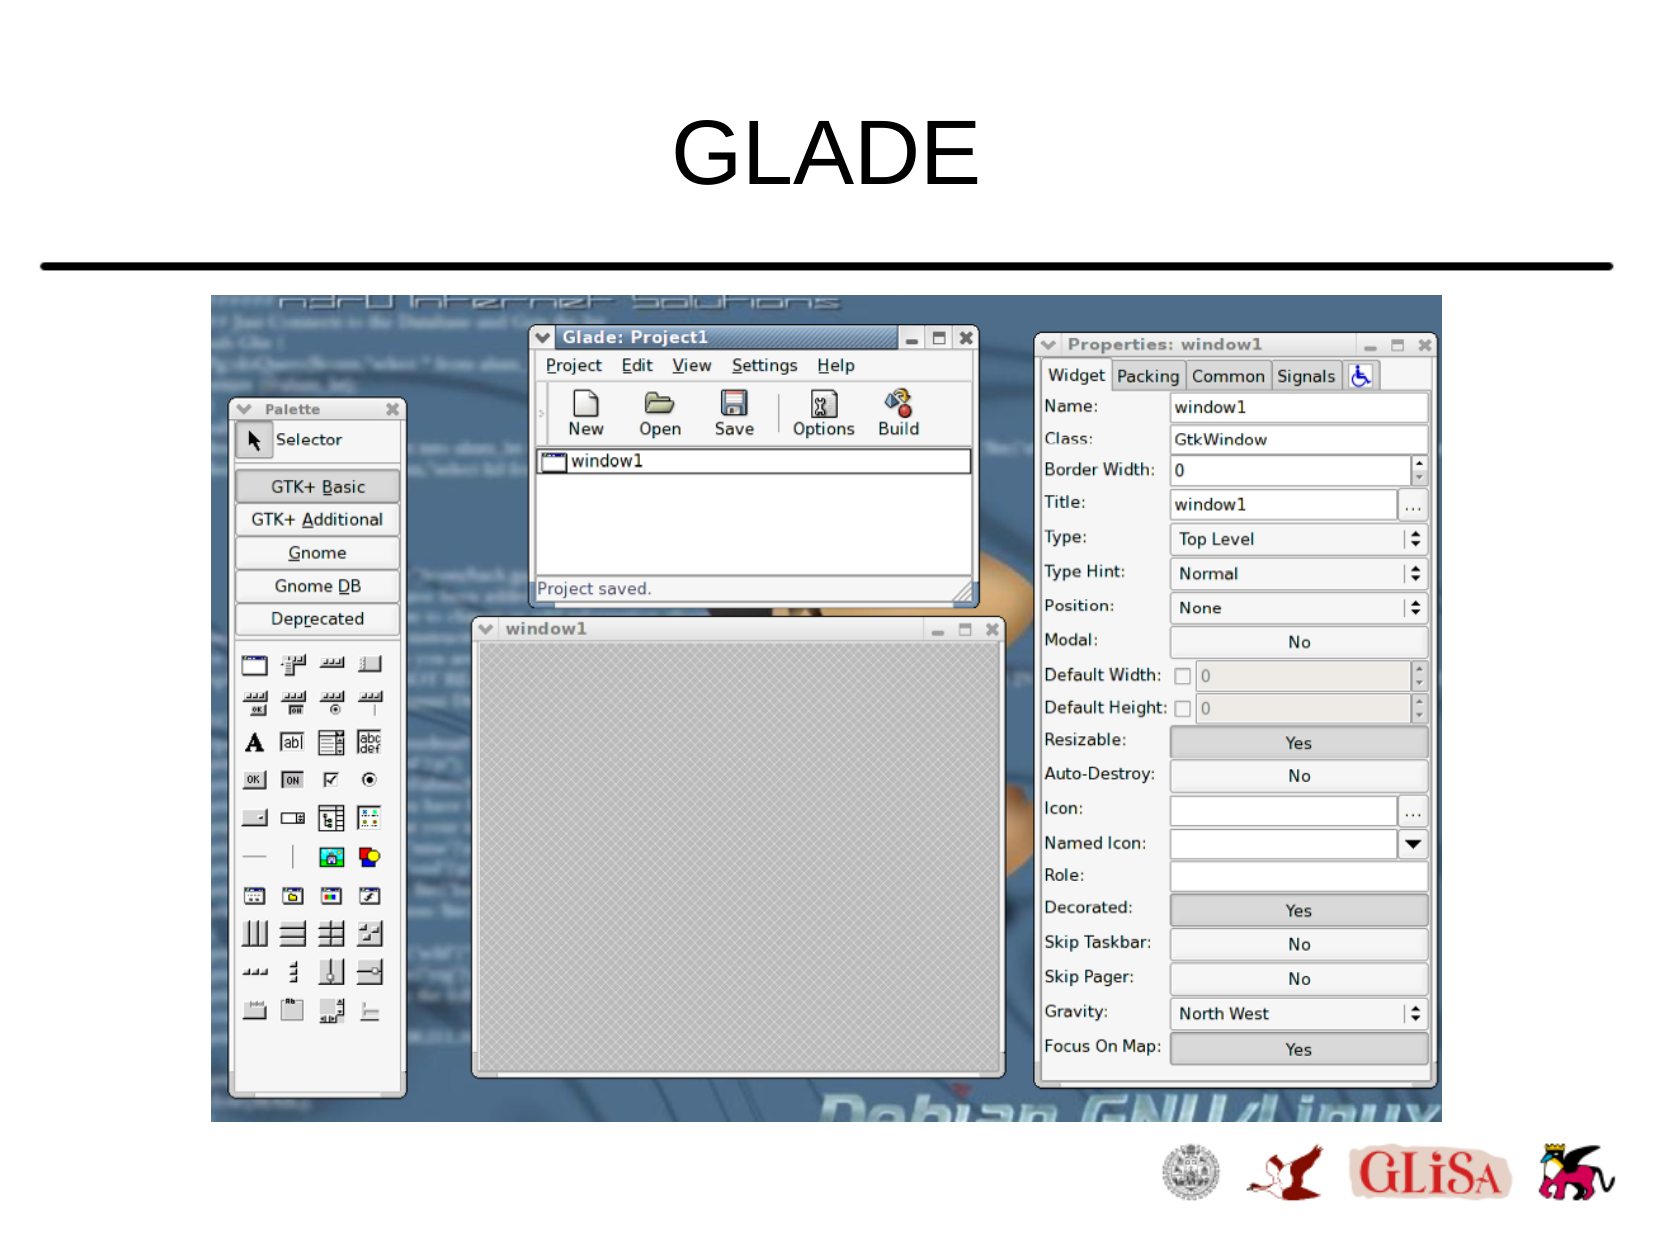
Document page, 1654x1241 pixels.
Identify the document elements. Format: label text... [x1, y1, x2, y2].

title GLADE [82, 56, 1571, 250]
picture [0, 0, 1654, 1241]
